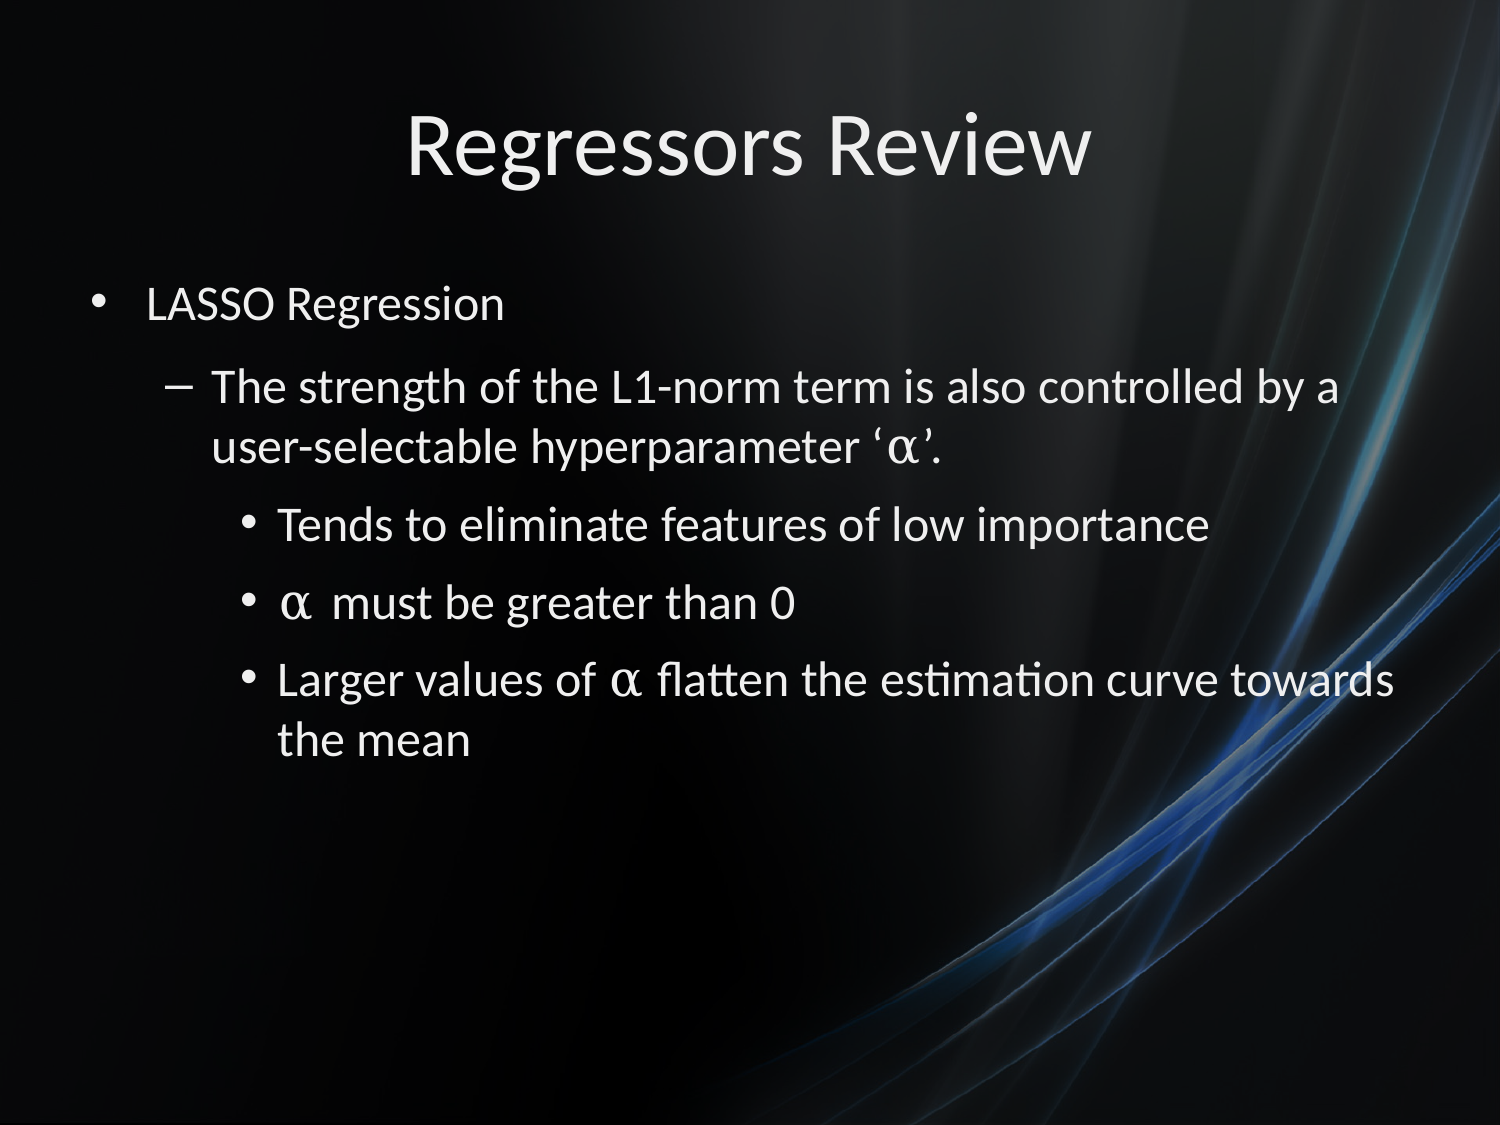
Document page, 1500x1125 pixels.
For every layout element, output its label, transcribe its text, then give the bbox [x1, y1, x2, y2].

picture [0, 0, 1500, 1125]
title Regressors Review [75, 45, 1425, 233]
list LASSO Regression The strength of the L1-norm term is also controlled by a user-selectable hyperparameter ‘α’. Tends to eliminate features of low importance α must be greater than 0 Larger values of α flatten the estimation curve towards the mean [75, 262, 1425, 1005]
